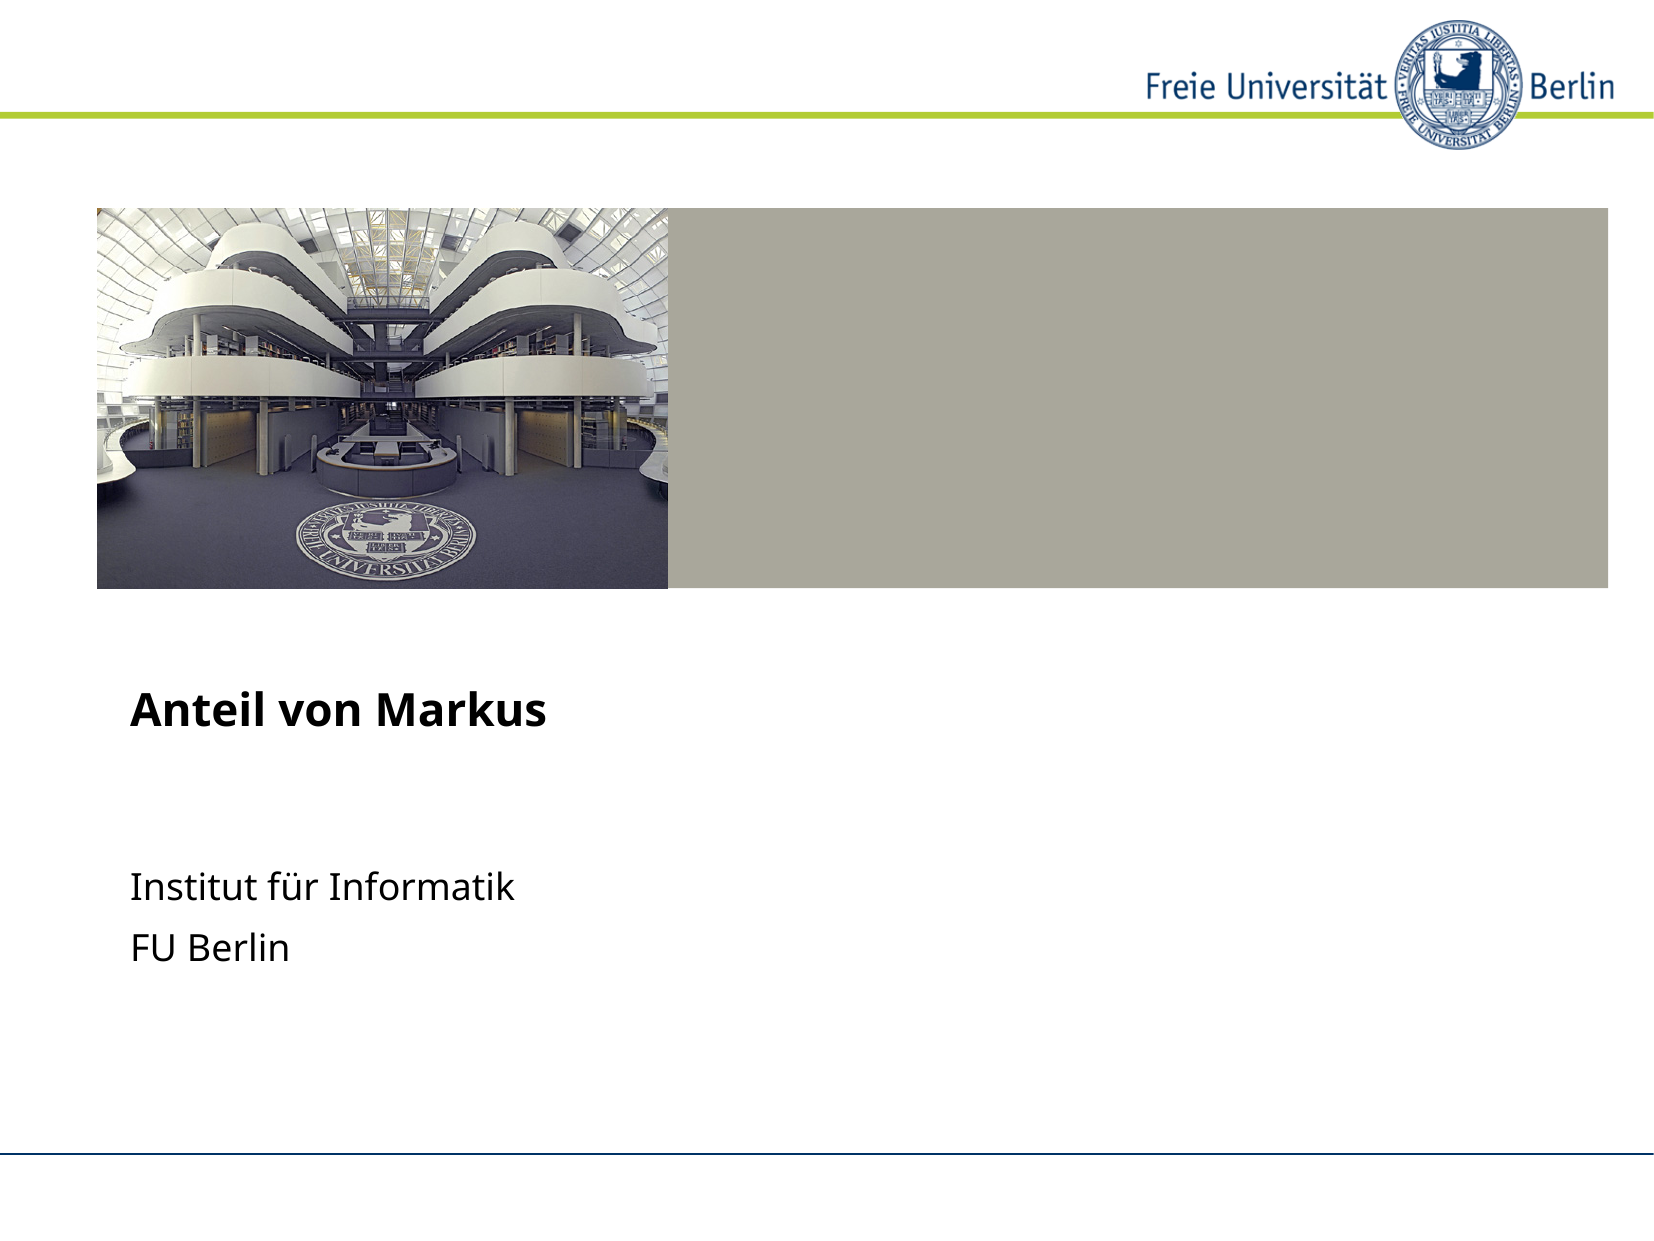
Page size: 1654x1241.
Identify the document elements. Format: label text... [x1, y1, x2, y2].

text_box [668, 208, 1609, 589]
picture [97, 208, 668, 589]
picture [1139, 20, 1620, 151]
subtitle Institut für Informatik FU Berlin [130, 770, 1433, 1053]
title Anteil von Markus [130, 632, 1361, 770]
